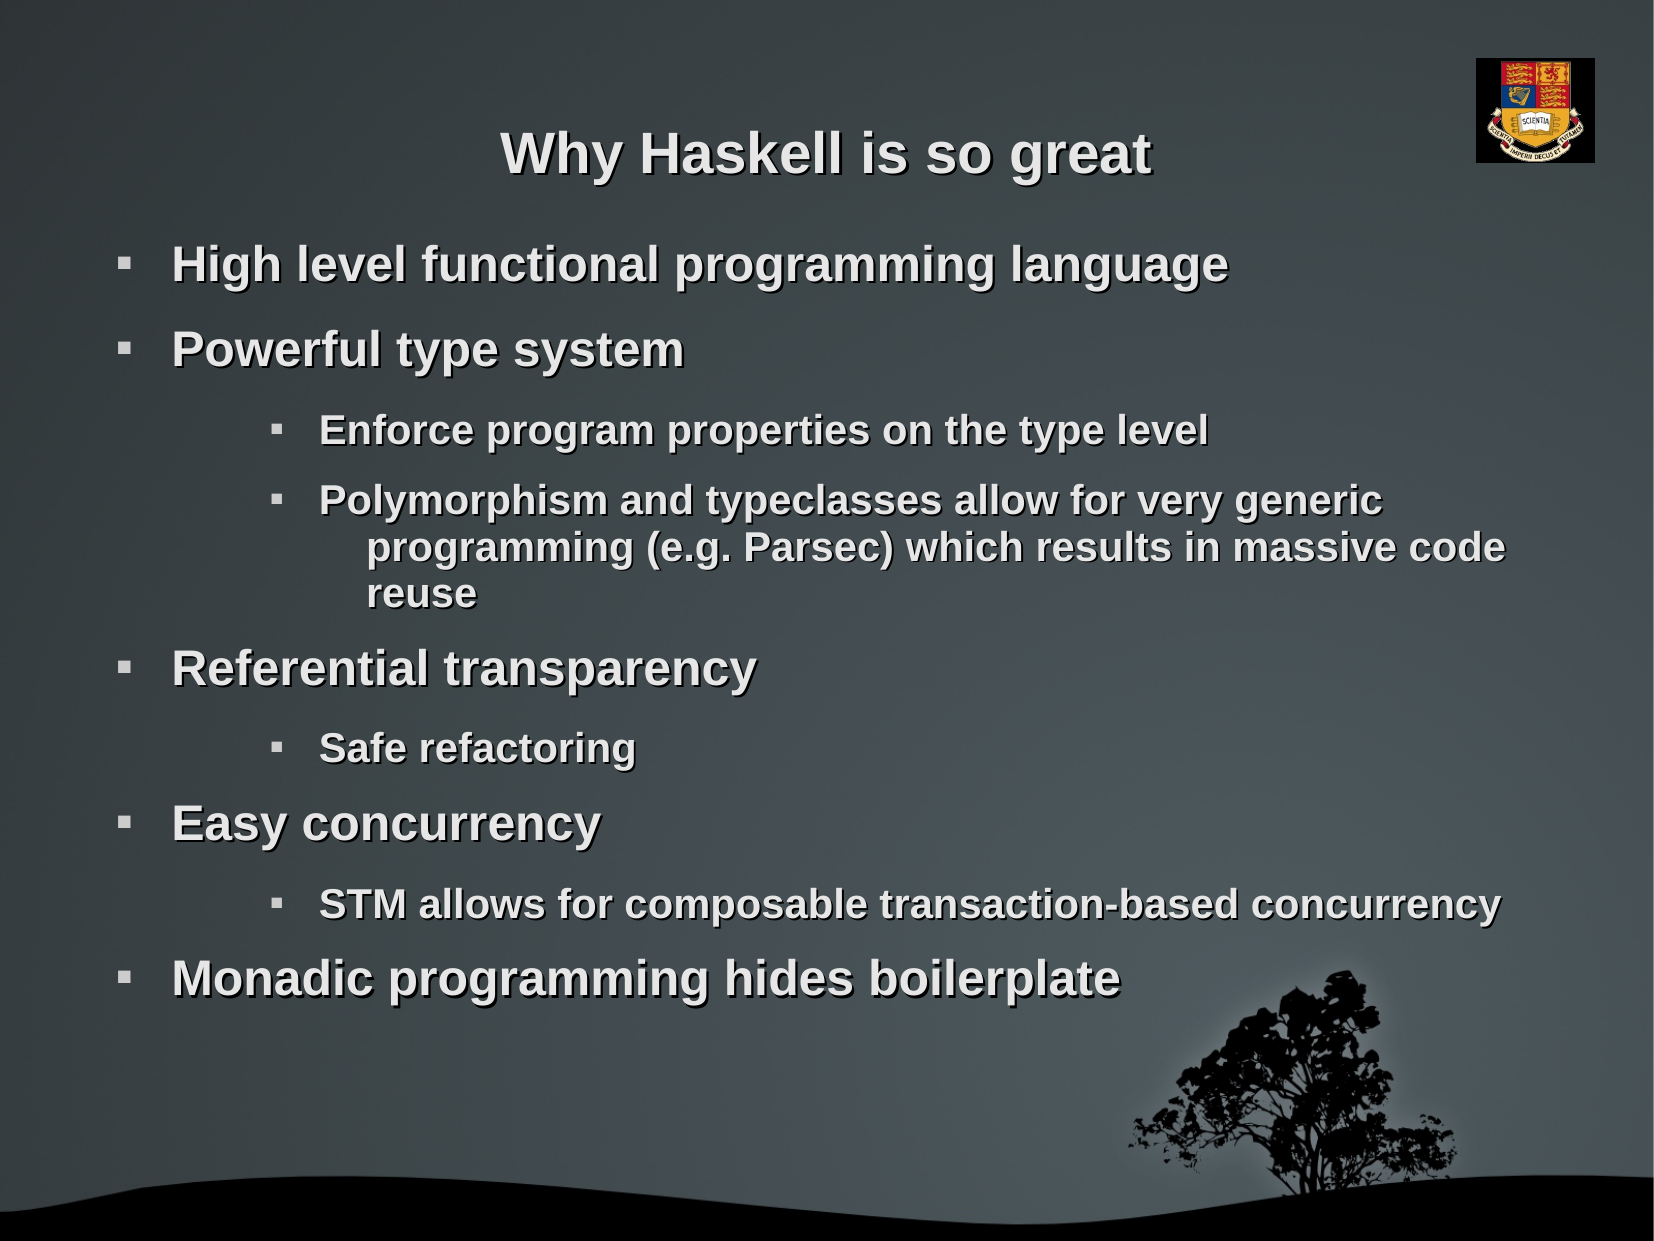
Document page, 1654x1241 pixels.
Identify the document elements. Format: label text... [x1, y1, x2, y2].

picture [0, 0, 1654, 1241]
title Why Haskell is so great [82, 49, 1571, 236]
list High level functional programming language Powerful type system Enforce program properties on the type level Polymorphism and typeclasses allow for very generic programming (e.g. Parsec) which results in massive code reuse Referential transparency Safe refactoring Easy concurrency STM allows for composable transaction-based concurrency Monadic programming hides boilerplate [82, 236, 1571, 1109]
